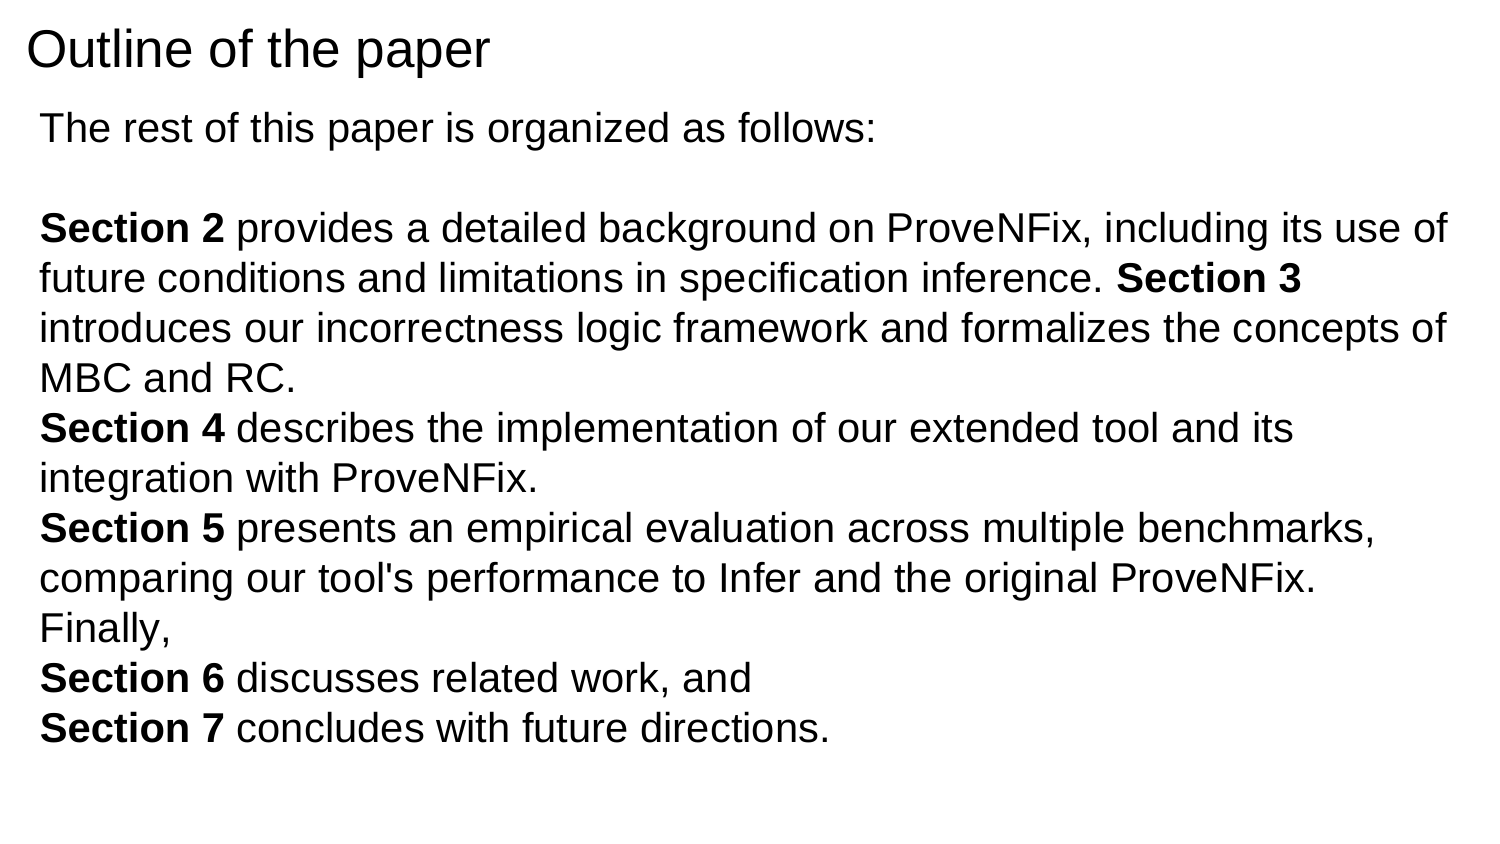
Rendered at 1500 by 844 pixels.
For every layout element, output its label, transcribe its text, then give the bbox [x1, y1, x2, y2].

text_box The rest of this paper is organized as follows: Section 2 provides a detailed background on ProveNFix, including its use of future conditions and limitations in specification inference. Section 3 introduces our incorrectness logic framework and formalizes the concepts of MBC and RC. Section 4 describes the implementation of our extended tool and its integration with ProveNFix. Section 5 presents an empirical evaluation across multiple benchmarks, comparing our tool's performance to Infer and the original ProveNFix. Finally, Section 6 discusses related work, and Section 7 concludes with future directions. [24, 93, 1475, 809]
title Outline of the paper [11, 0, 1409, 94]
